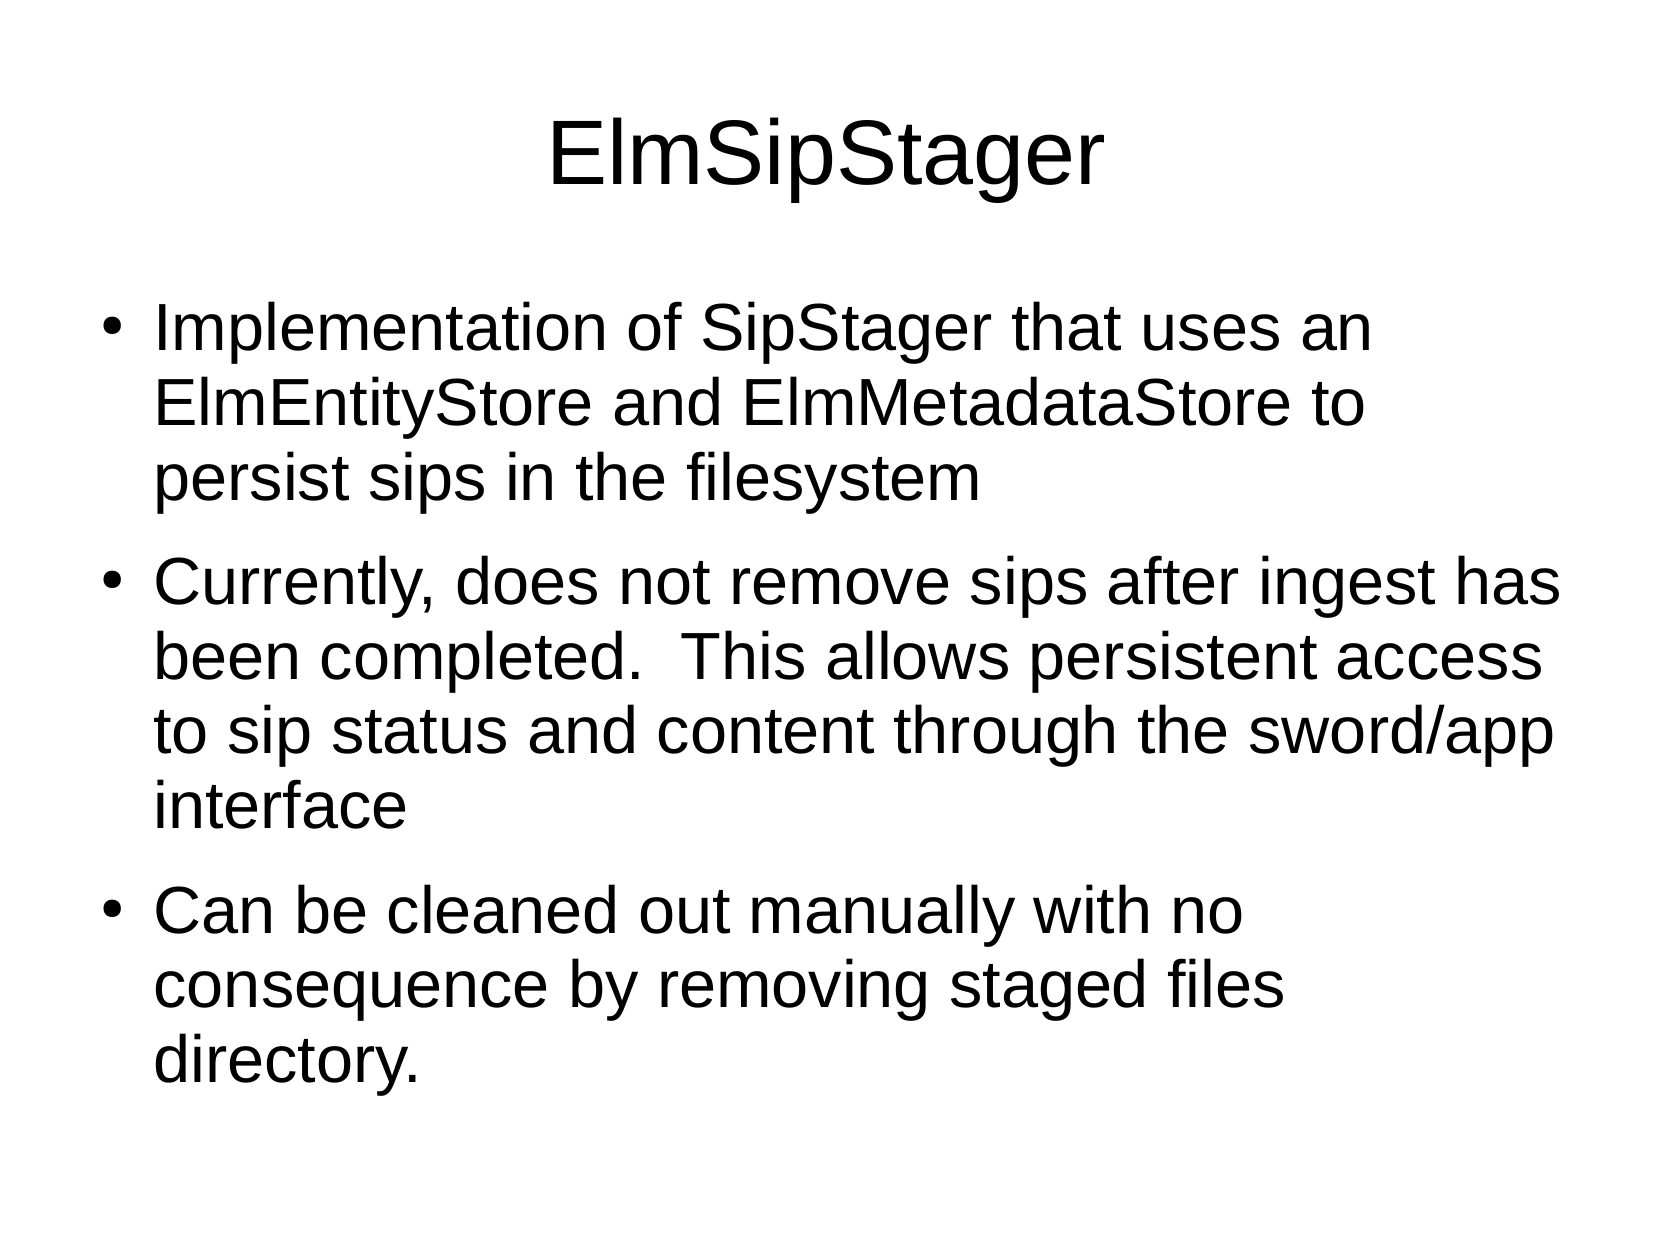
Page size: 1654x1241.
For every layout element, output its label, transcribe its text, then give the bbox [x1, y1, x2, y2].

title ElmSipStager [82, 56, 1571, 250]
list Implementation of SipStager that uses an ElmEntityStore and ElmMetadataStore to persist sips in the filesystem Currently, does not remove sips after ingest has been completed. This allows persistent access to sip status and content through the sword/app interface Can be cleaned out manually with no consequence by removing staged files directory. [82, 290, 1571, 1109]
